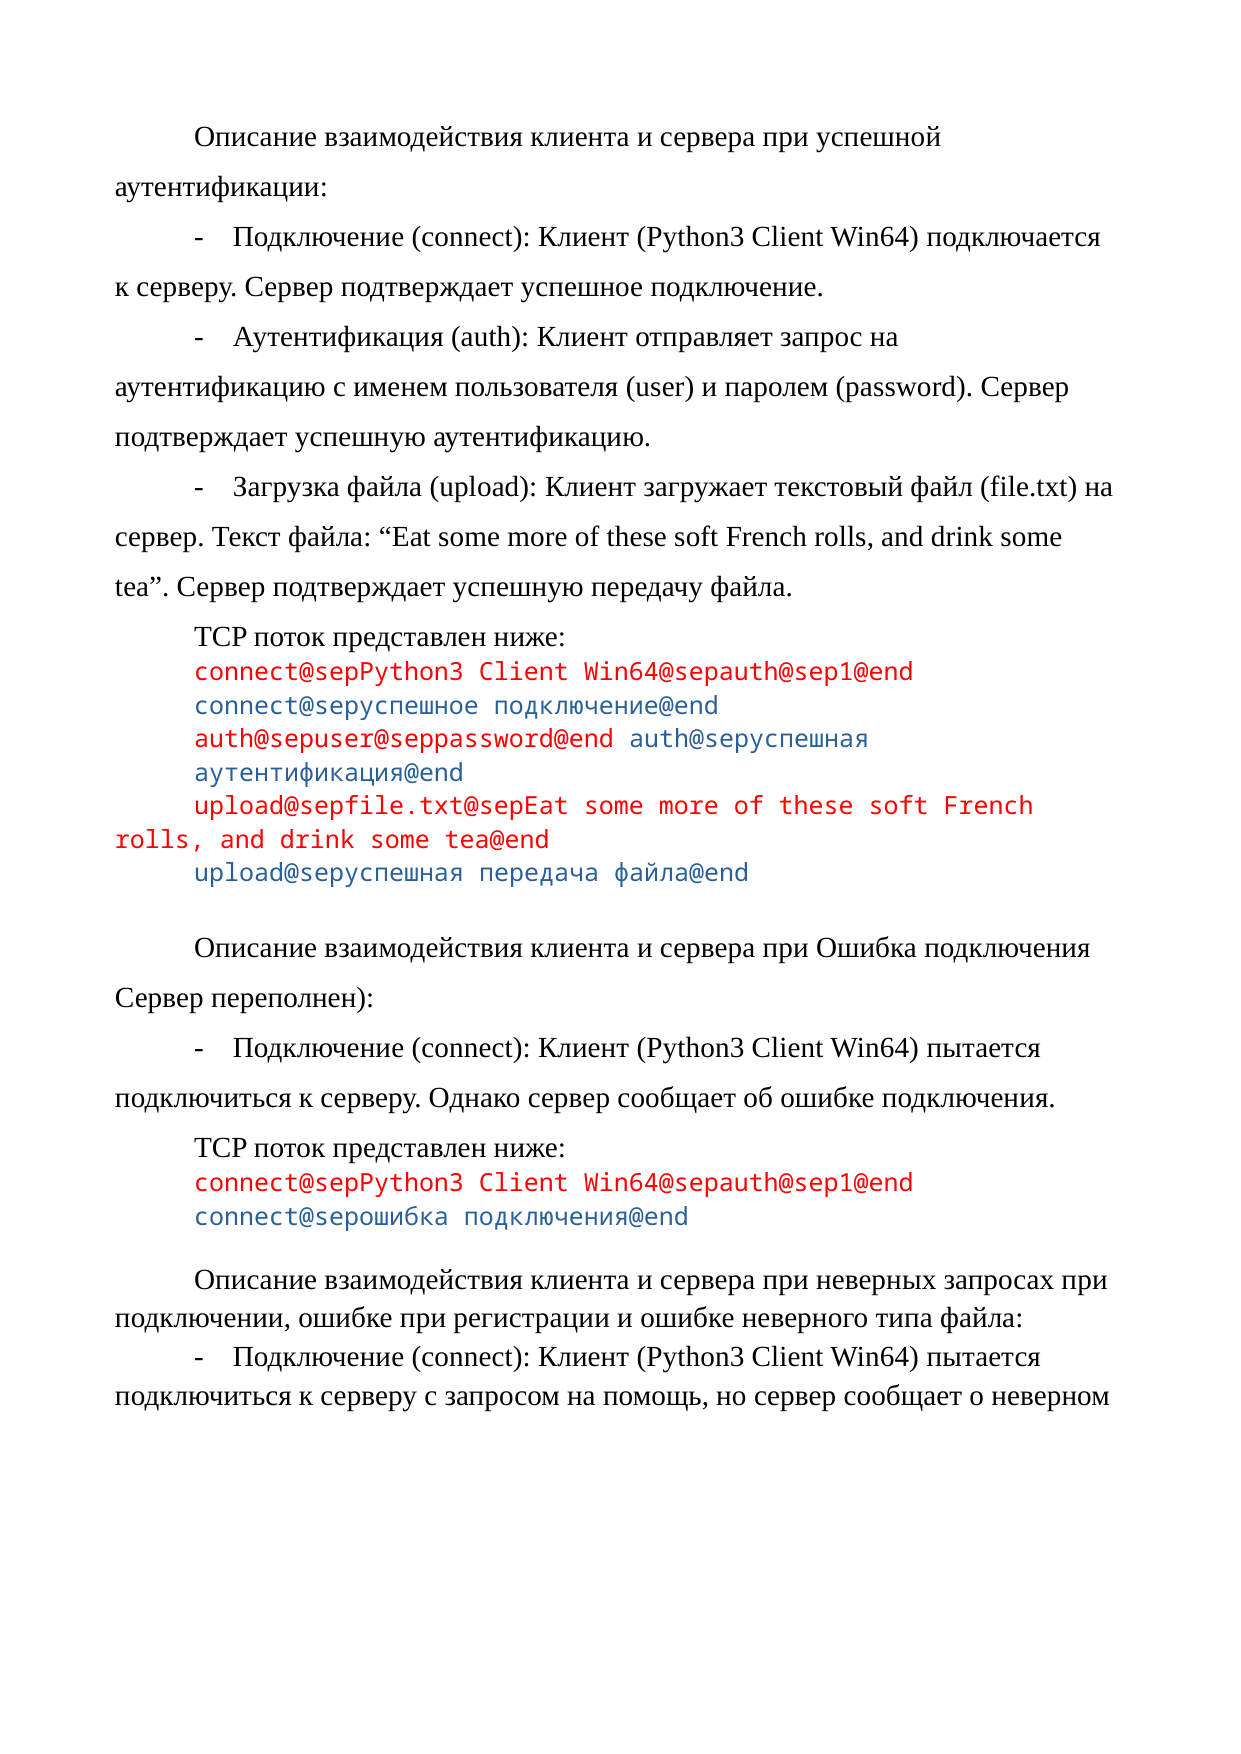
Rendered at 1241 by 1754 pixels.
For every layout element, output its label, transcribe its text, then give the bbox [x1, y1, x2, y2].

text_box Описание взаимодействия клиента и сервера при успешной аутентификации: - Подключение (connect): Клиент (Python3 Client Win64) подключается к серверу. Сервер подтверждает успешное подключение. - Аутентификация (auth): Клиент отправляет запрос на аутентификацию с именем пользователя (user) и паролем (password). Сервер подтверждает успешную аутентификацию. - Загрузка файла (upload): Клиент загружает текстовый файл (file.txt) на сервер. Текст файла: “Eat some more of these soft French rolls, and drink some tea”. Сервер подтверждает успешную передачу файла. TCP поток представлен ниже: connect@sepPython3 Client Win64@sepauth@sep1@end connect@sepуспешное подключение@end auth@sepuser@seppassword@end auth@sepуспешная аутентификация@end upload@sepfile.txt@sepEat some more of these soft French rolls, and drink some tea@end upload@sepуспешная передача файла@end Описание взаимодействия клиента и сервера при Ошибка подключения Сервер переполнен): - Подключение (connect): Клиент (Python3 Client Win64) пытается подключиться к серверу. Однако сервер сообщает об ошибке подключения. TCP поток представлен ниже: connect@sepPython3 Client Win64@sepauth@sep1@end connect@sepошибка подключения@end Описание взаимодействия клиента и сервера при неверных запросах при подключении, ошибке при регистрации и ошибке неверного типа файла: - Подключение (connect): Клиент (Python3 Client Win64) пытается подключиться к серверу с запросом на помощь, но сервер сообщает о неверном [115, 102, 1114, 1447]
